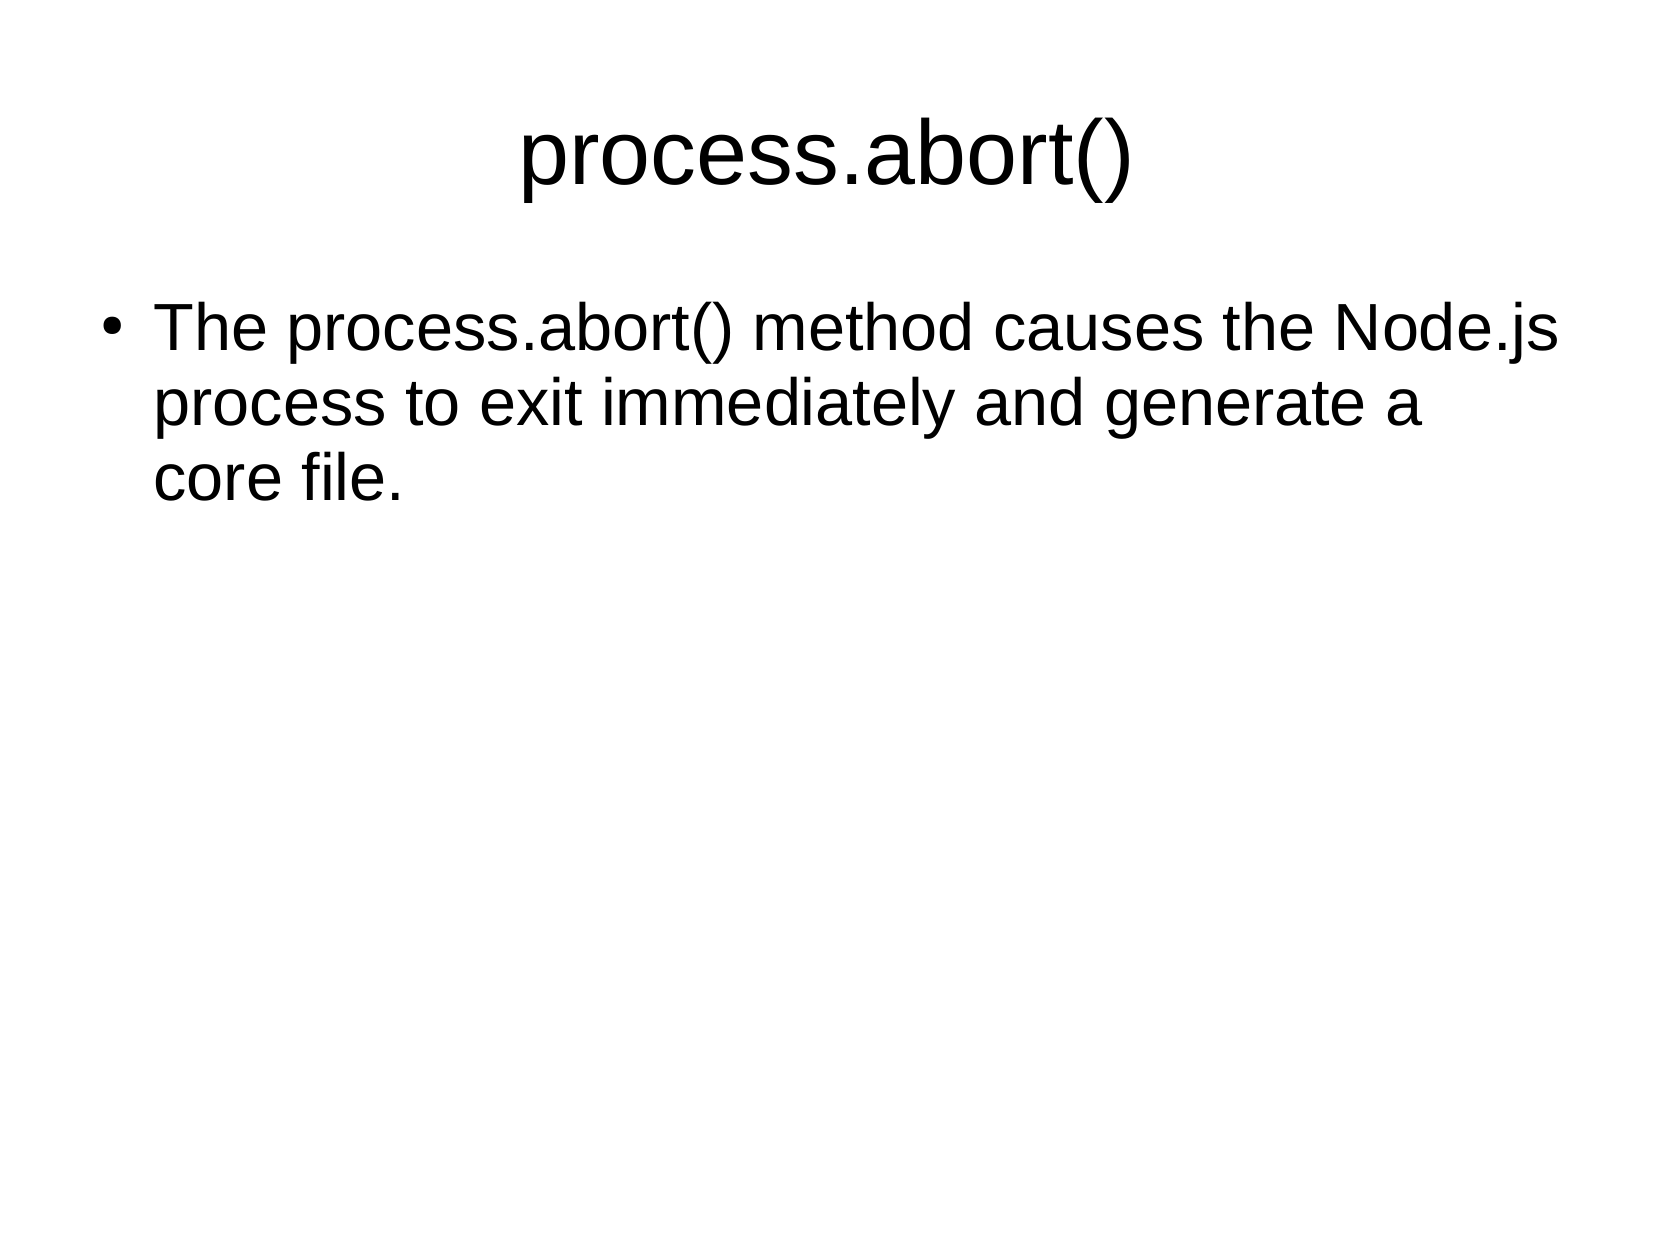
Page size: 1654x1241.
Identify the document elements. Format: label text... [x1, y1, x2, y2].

list The process.abort() method causes the Node.js process to exit immediately and generate a core file. [82, 290, 1571, 1010]
title process.abort() [82, 49, 1571, 257]
